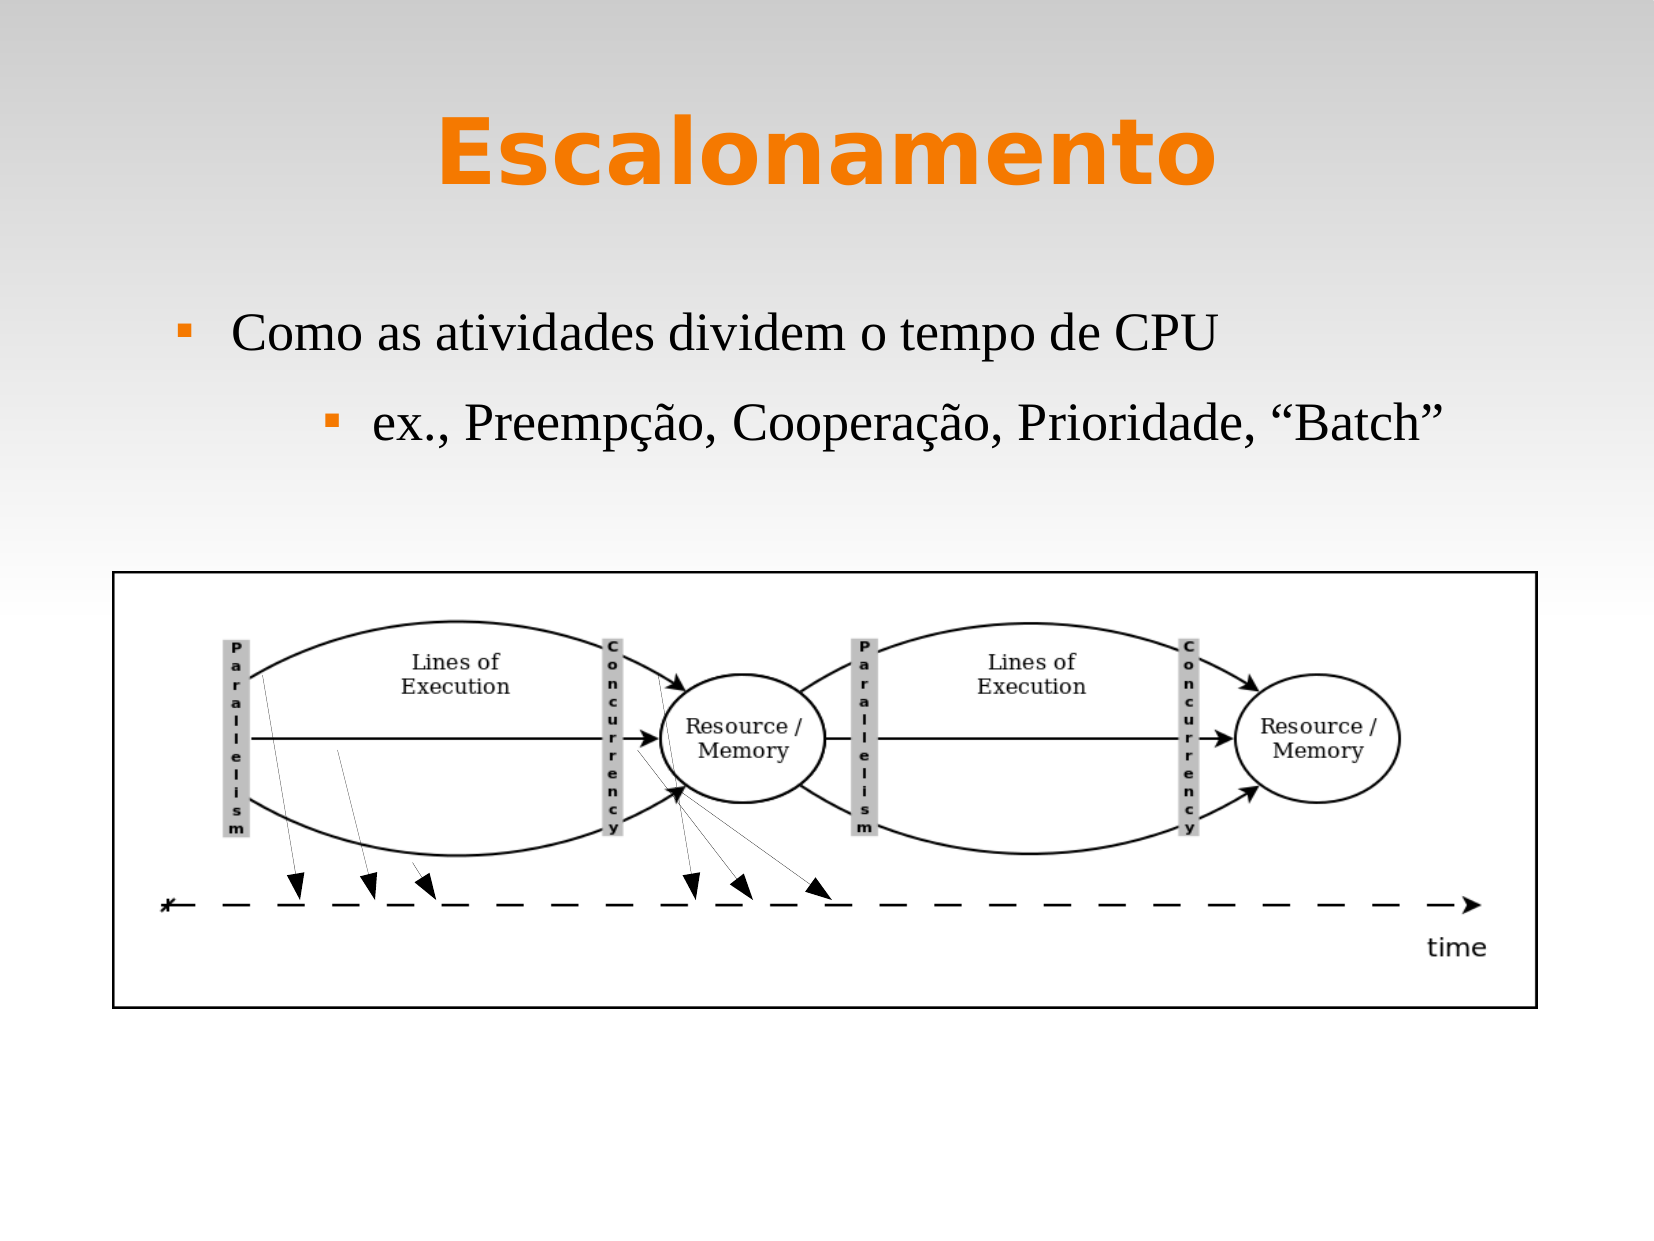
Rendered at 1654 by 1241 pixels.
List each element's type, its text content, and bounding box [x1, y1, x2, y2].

title Escalonamento [82, 49, 1571, 257]
picture [112, 571, 1538, 1009]
list Como as atividades dividem o tempo de CPU ex., Preempção, Cooperação, Prioridade, “Batch” [89, 302, 1576, 1121]
